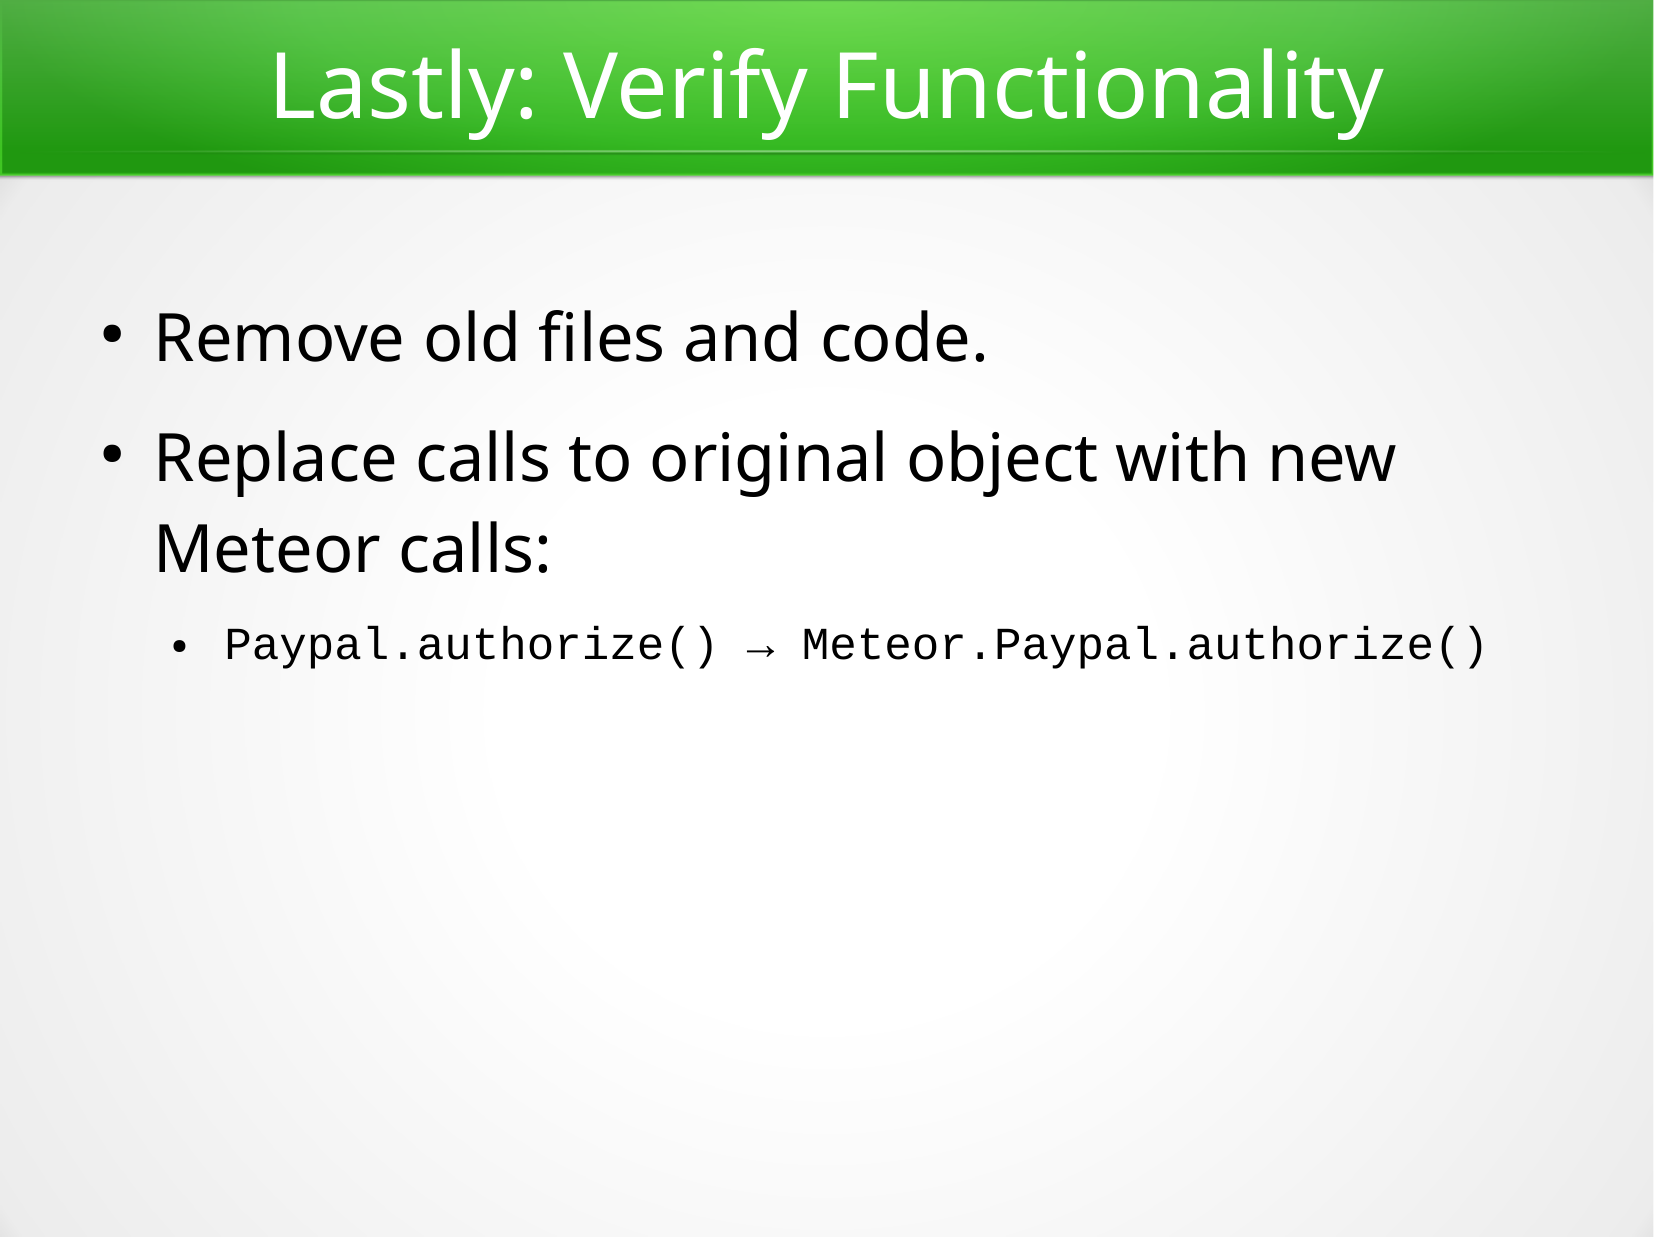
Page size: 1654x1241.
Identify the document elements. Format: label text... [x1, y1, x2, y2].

list Remove old files and code. Replace calls to original object with new Meteor calls: Paypal.authorize() → Meteor.Paypal.authorize() [82, 290, 1571, 1010]
picture [0, 0, 1654, 1237]
title Lastly: Verify Functionality [82, 11, 1571, 154]
